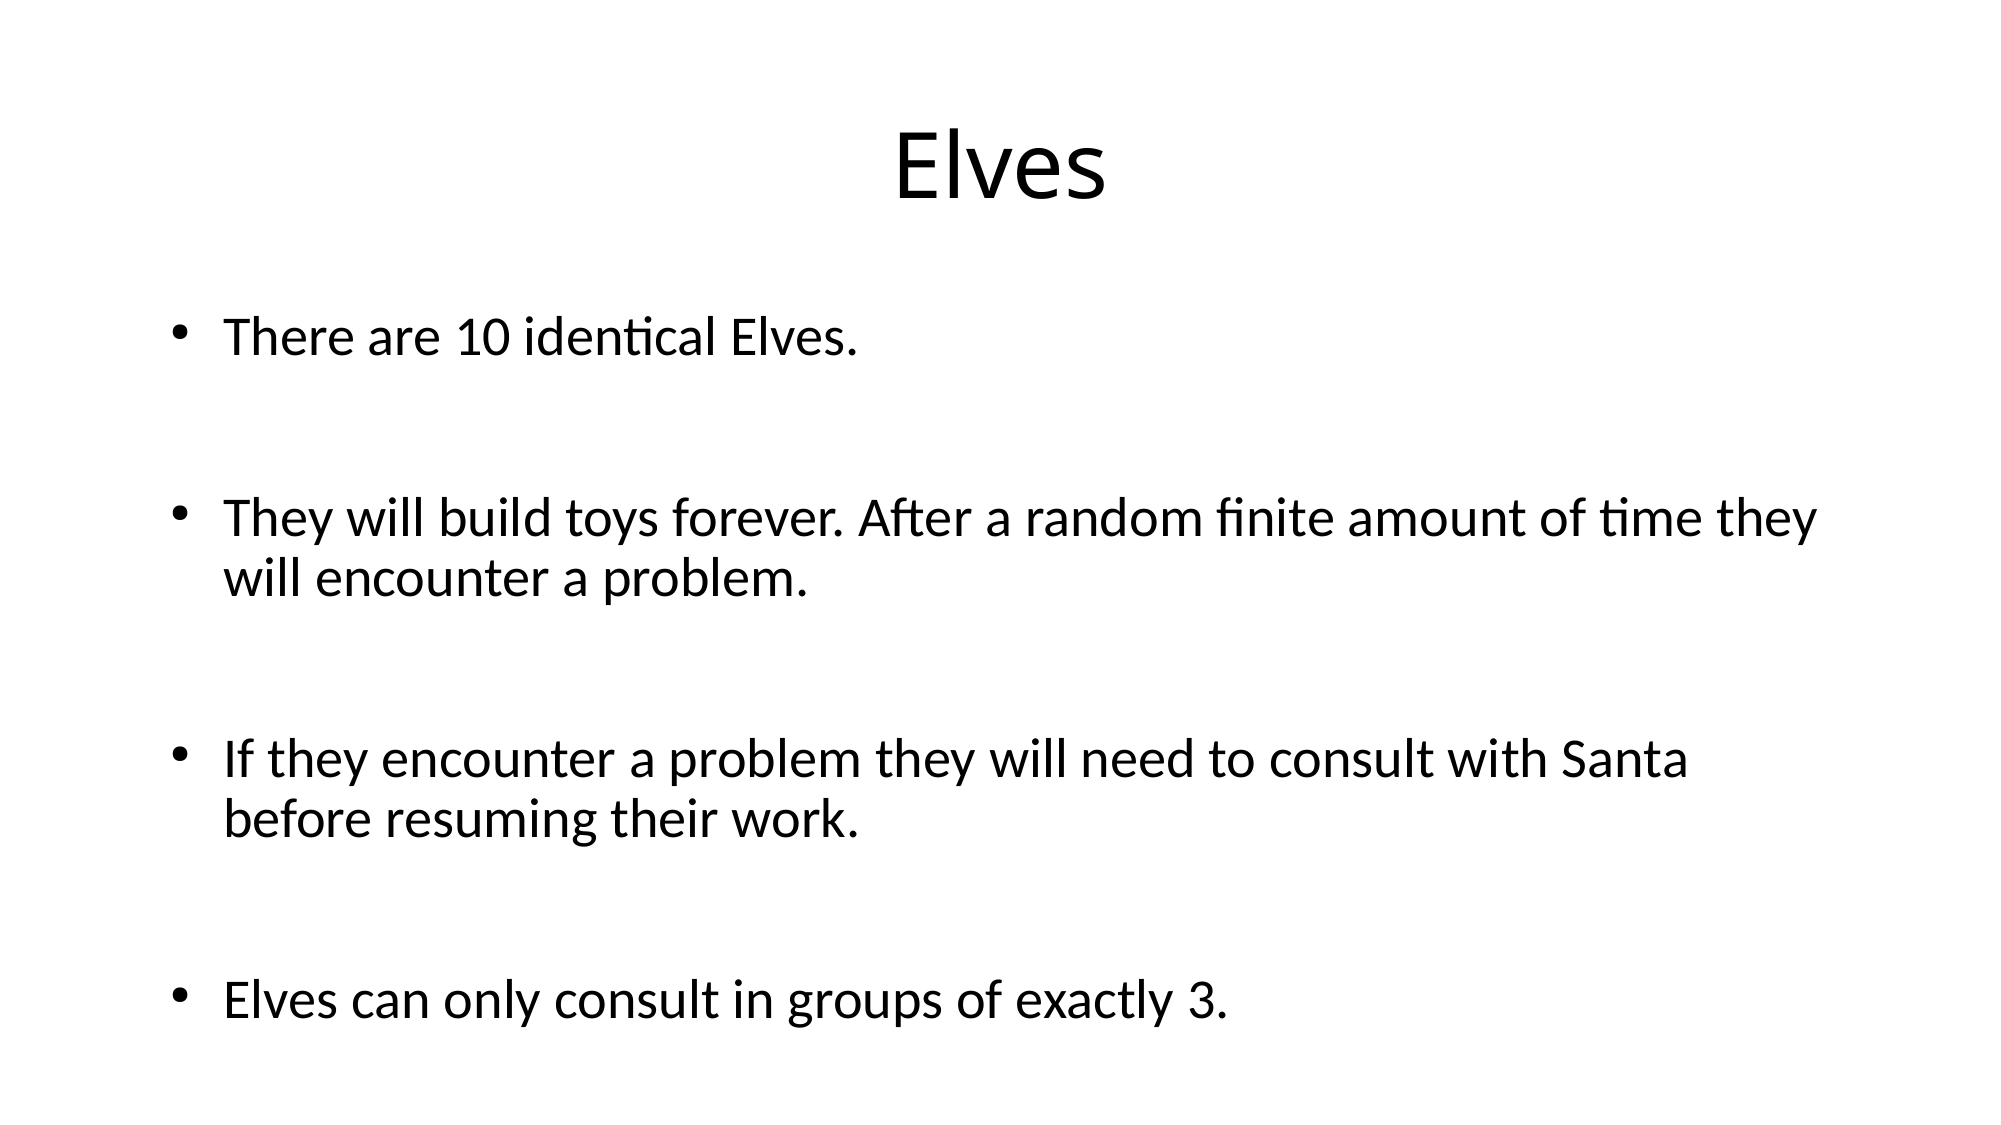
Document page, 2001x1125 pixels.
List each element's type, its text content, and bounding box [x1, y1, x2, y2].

title Elves [137, 59, 1863, 278]
list There are 10 identical Elves. They will build toys forever. After a random finite amount of time they will encounter a problem. If they encounter a problem they will need to consult with Santa before resuming their work. Elves can only consult in groups of exactly 3. [137, 299, 1863, 1014]
